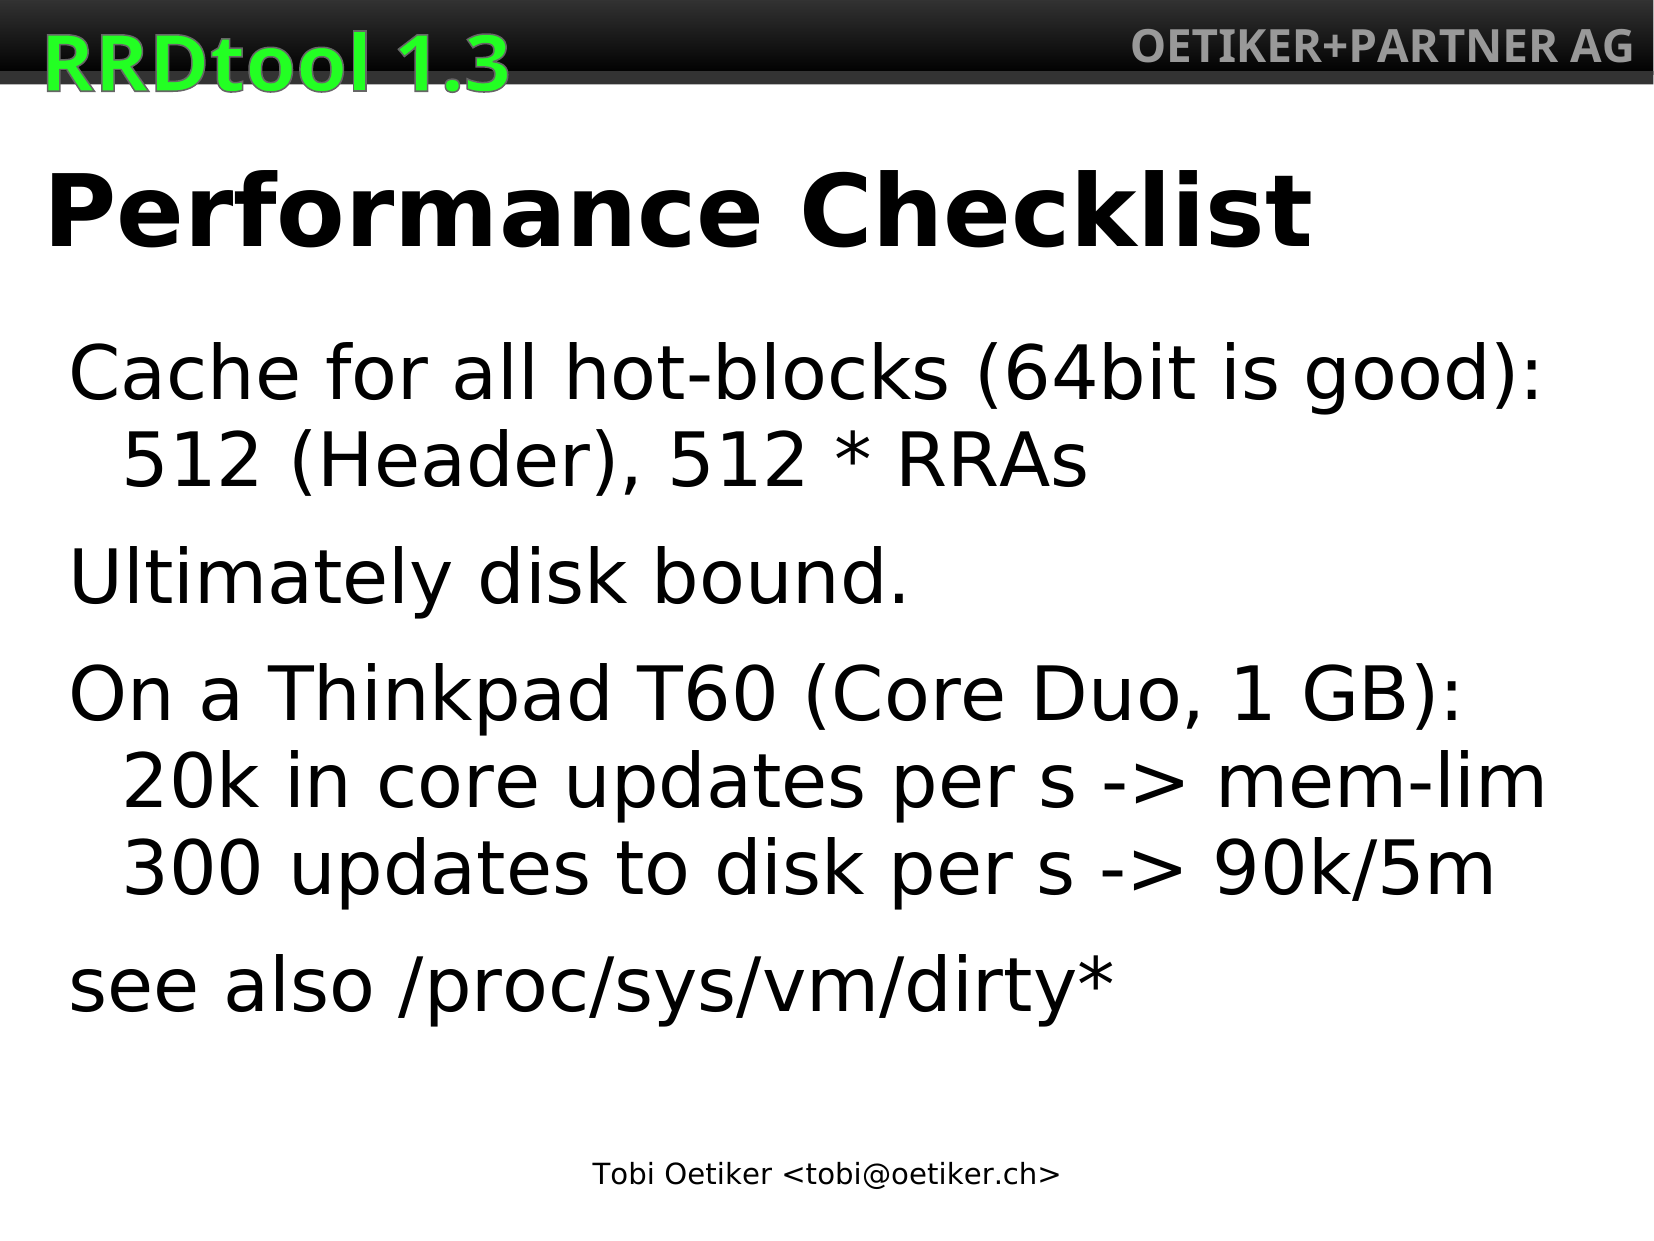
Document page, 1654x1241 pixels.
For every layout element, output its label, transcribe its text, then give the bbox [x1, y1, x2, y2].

list Cache for all hot-blocks (64bit is good): 512 (Header), 512 * RRAs Ultimately disk bound. On a Thinkpad T60 (Core Duo, 1 GB): 20k in core updates per s -> mem-lim 300 updates to disk per s -> 90k/5m see also /proc/sys/vm/dirty* [50, 329, 1571, 1084]
title Performance Checklist [43, 144, 1582, 280]
